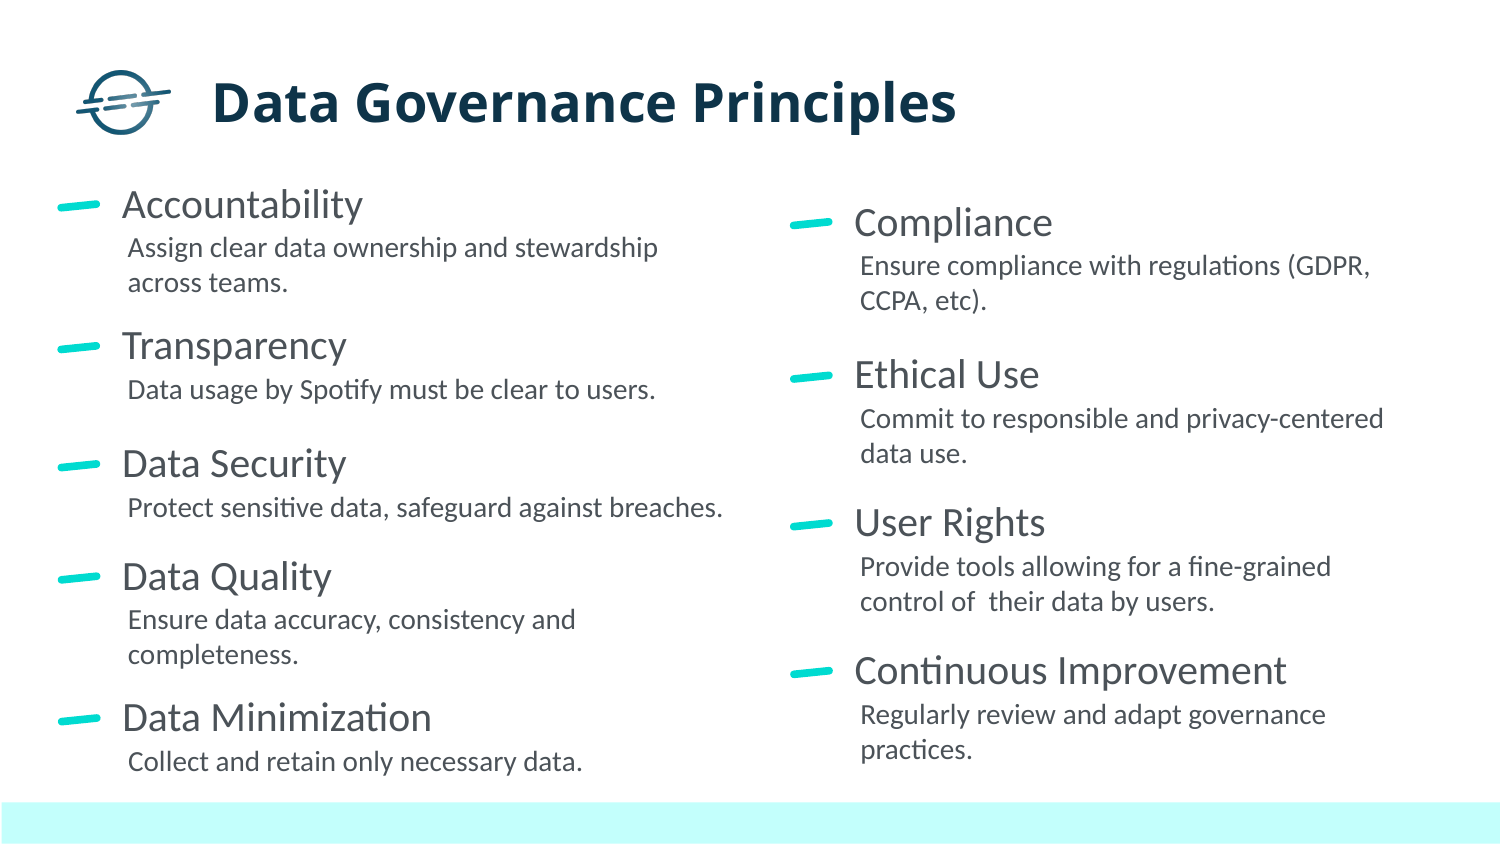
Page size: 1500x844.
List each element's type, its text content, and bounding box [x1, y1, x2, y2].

title Data Security [107, 420, 535, 507]
title Regularly review and adapt governance practices. [845, 680, 1430, 774]
text_box [789, 218, 833, 230]
title Ethical Use [839, 332, 1500, 418]
text_box [57, 460, 101, 472]
title Data Quality [107, 533, 535, 619]
picture [76, 70, 171, 135]
title Commit to responsible and privacy-centered data use. [845, 384, 1430, 481]
title Provide tools allowing for a fine-grained control of their data by users. [845, 532, 1430, 626]
text_box [57, 572, 101, 584]
title User Rights [839, 480, 1268, 566]
title Ensure data accuracy, consistency and completeness. [112, 585, 697, 680]
title Data usage by Spotify must be clear to users. [112, 355, 697, 416]
title Collect and retain only necessary data. [113, 727, 698, 821]
title Continuous Improvement [839, 627, 1406, 714]
text_box [790, 519, 833, 531]
title Data Minimization [107, 675, 535, 761]
title Assign clear data ownership and stewardship across teams. [112, 213, 697, 302]
title Data Governance Principles [196, 53, 1181, 155]
text_box [57, 714, 101, 726]
title Compliance [839, 180, 1403, 261]
title Transparency [106, 302, 470, 389]
text_box [57, 200, 101, 212]
text_box [790, 666, 833, 679]
title Protect sensitive data, safeguard against breaches. [112, 473, 745, 540]
text_box [1, 802, 1500, 844]
text_box [790, 371, 833, 383]
text_box [57, 342, 101, 354]
title Accountability [106, 162, 452, 243]
title Ensure compliance with regulations (GDPR, CCPA, etc). [845, 231, 1430, 320]
